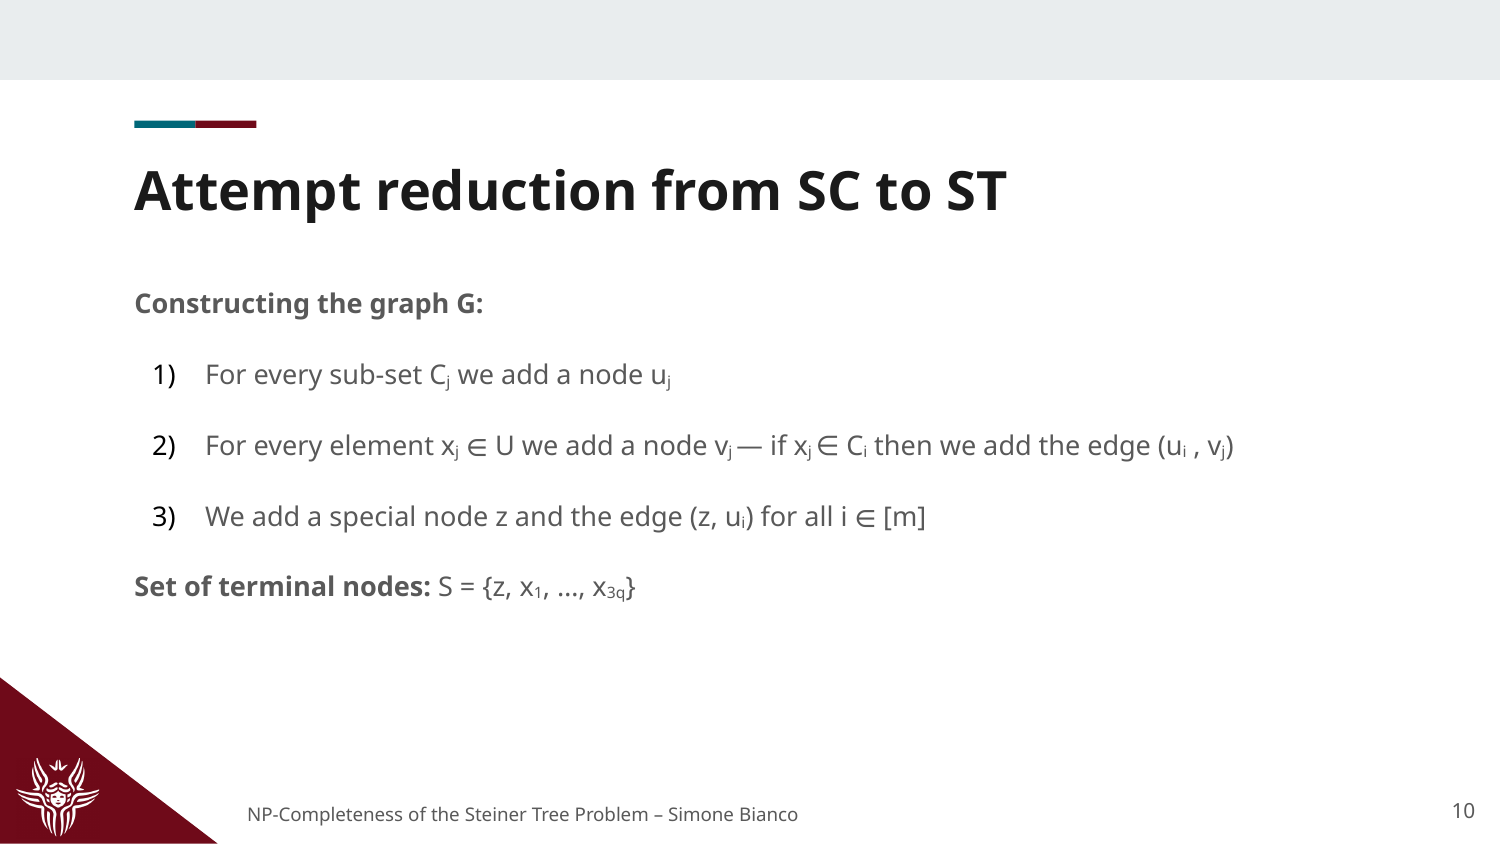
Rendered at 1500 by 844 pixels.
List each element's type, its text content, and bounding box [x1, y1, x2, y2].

list Constructing the graph G: For every sub-set Cj we add a node uj For every element xj ∈ U we add a node vj — if xj ∈ Ci then we add the edge (ui , vj) We add a special node z and the edge (z, ui) for all i ∈ [m] Set of terminal nodes: S = {z, x1, …, x3q} [119, 267, 1418, 638]
picture [16, 758, 100, 839]
slide_number <number> [1400, 779, 1491, 844]
title Attempt reduction from SC to ST [119, 141, 1381, 230]
subtitle NP-Completeness of the Steiner Tree Problem – Simone Bianco [232, 783, 1193, 839]
